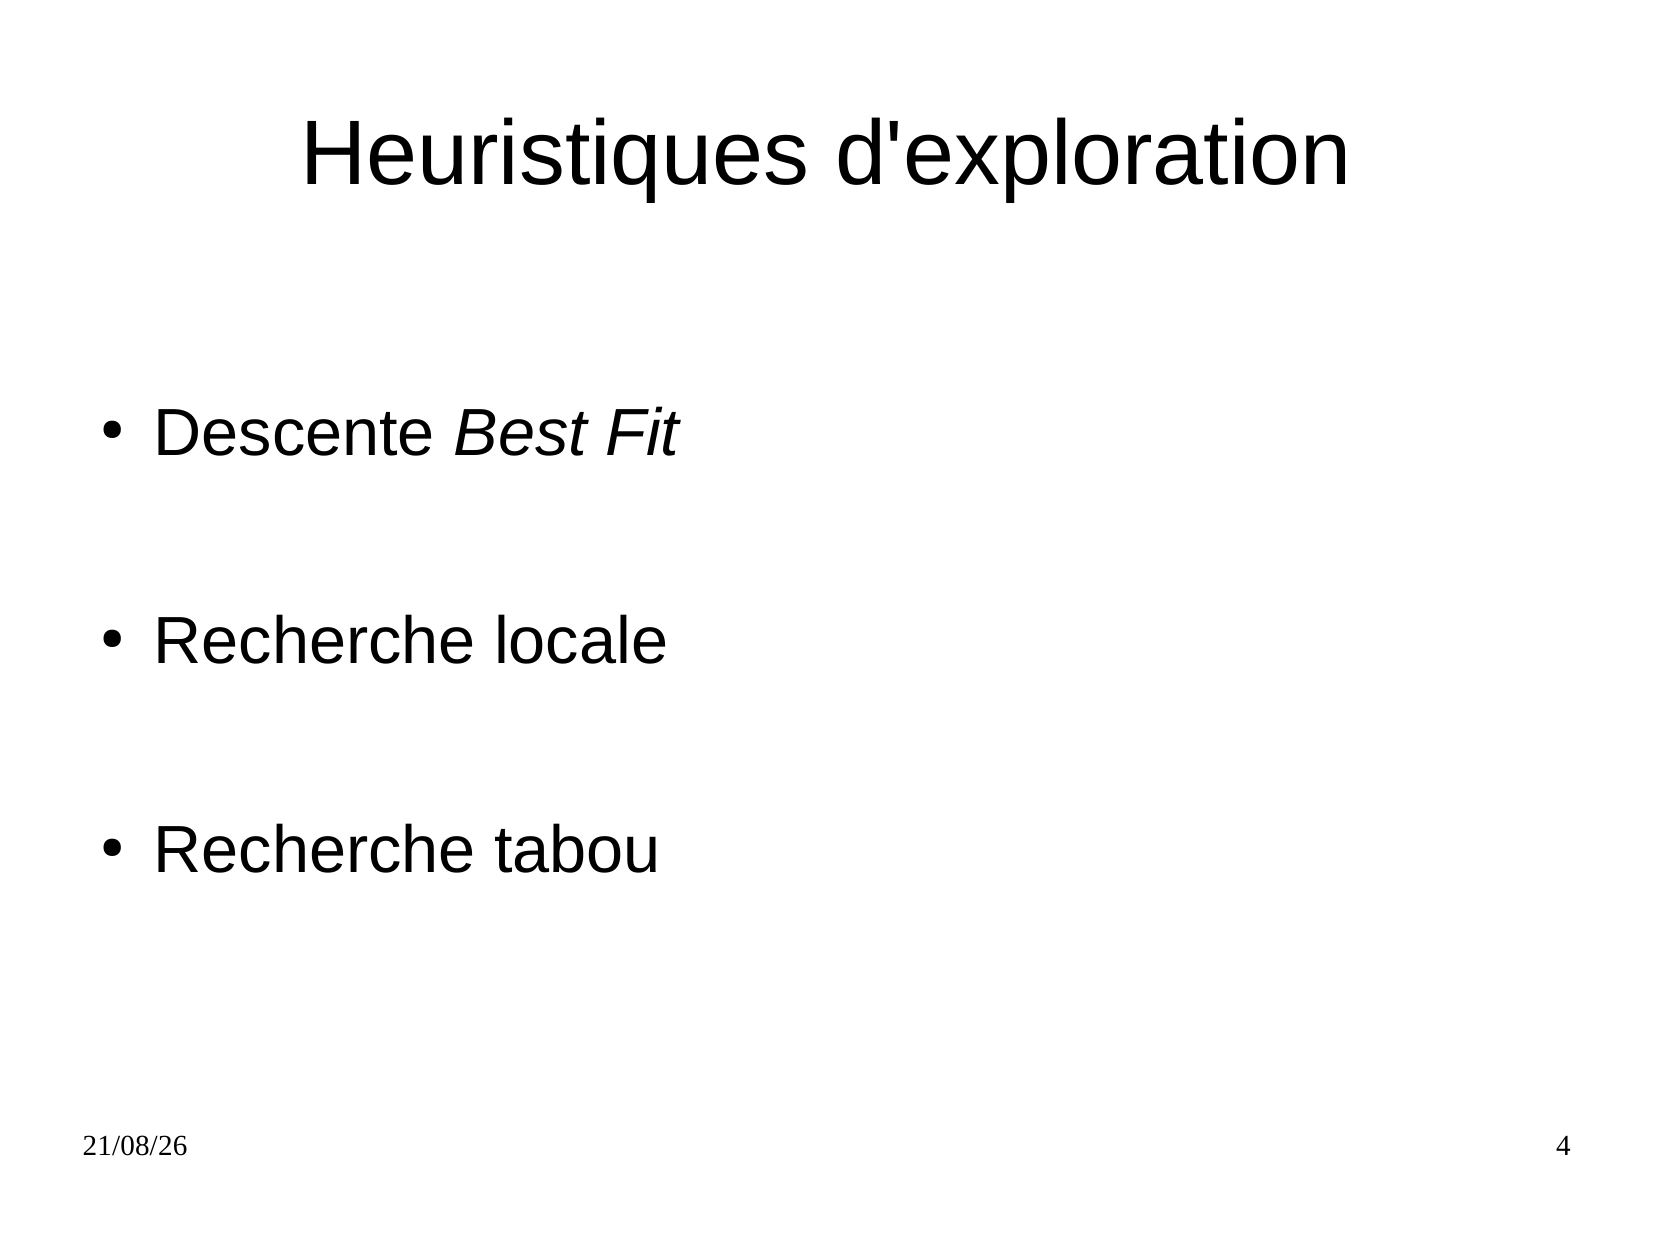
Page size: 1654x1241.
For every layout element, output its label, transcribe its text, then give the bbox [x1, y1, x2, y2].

title Heuristiques d'exploration [82, 49, 1571, 257]
list Descente Best Fit Recherche locale Recherche tabou [82, 290, 1538, 1010]
